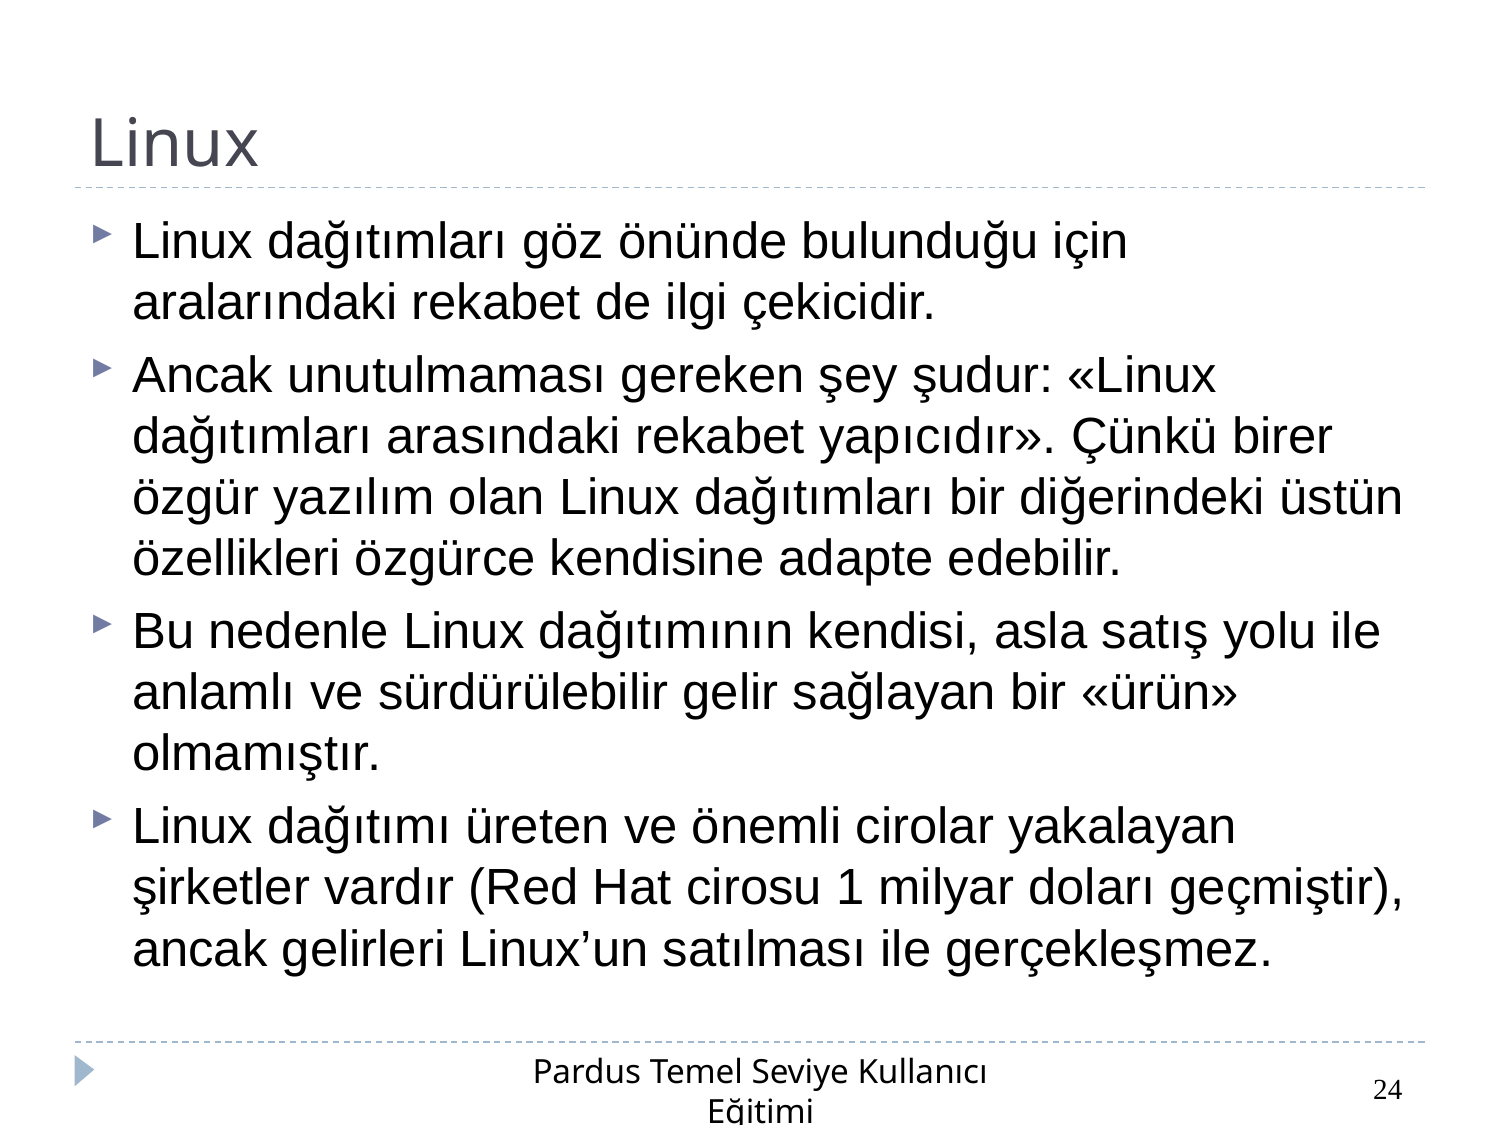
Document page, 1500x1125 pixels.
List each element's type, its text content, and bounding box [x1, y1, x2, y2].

title Linux [75, 24, 1425, 188]
list Linux dağıtımları göz önünde bulunduğu için aralarındaki rekabet de ilgi çekicidir. Ancak unutulmaması gereken şey şudur: «Linux dağıtımları arasındaki rekabet yapıcıdır». Çünkü birer özgür yazılım olan Linux dağıtımları bir diğerindeki üstün özellikleri özgürce kendisine adapte edebilir. Bu nedenle Linux dağıtımının kendisi, asla satış yolu ile anlamlı ve sürdürülebilir gelir sağlayan bir «ürün» olmamıştır. Linux dağıtımı üreten ve önemli cirolar yakalayan şirketler vardır (Red Hat cirosu 1 milyar doları geçmiştir), ancak gelirleri Linux’un satılması ile gerçekleşmez. [75, 200, 1425, 1010]
